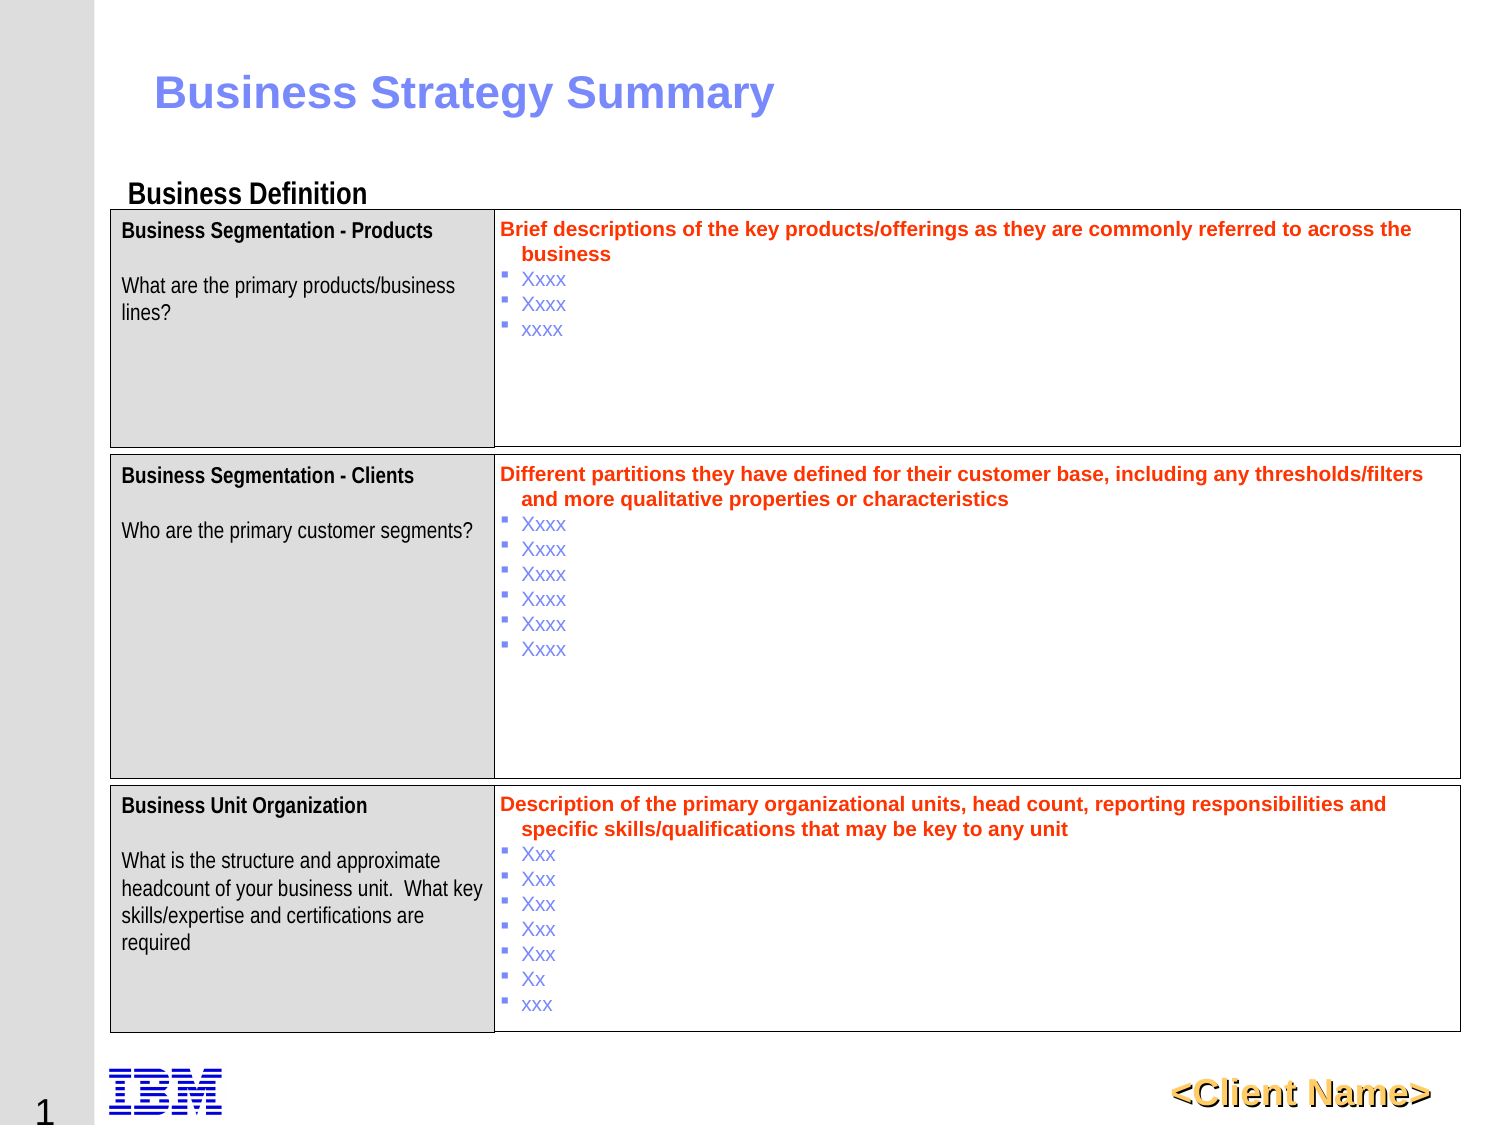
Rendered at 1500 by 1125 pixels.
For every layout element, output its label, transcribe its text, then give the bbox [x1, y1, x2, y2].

text_box Business Definition [116, 173, 461, 209]
text_box Business Segmentation - Products What are the primary products/business lines? [110, 209, 495, 448]
text_box Description of the primary organizational units, head count, reporting responsibilities and specific skills/qualifications that may be key to any unit Xxx Xxx Xxx Xxx Xxx Xx xxx [494, 785, 1461, 1032]
text_box Business Unit Organization What is the structure and approximate headcount of your business unit. What key skills/expertise and certifications are required [110, 785, 495, 1033]
text_box Business Segmentation - Clients Who are the primary customer segments? [110, 454, 494, 779]
title Business Strategy Summary [142, 29, 1355, 124]
text_box Brief descriptions of the key products/offerings as they are commonly referred to across the business Xxxx Xxxx xxxx [494, 209, 1461, 447]
picture [102, 1063, 227, 1122]
text_box Different partitions they have defined for their customer base, including any thresholds/filters and more qualitative properties or characteristics Xxxx Xxxx Xxxx Xxxx Xxxx Xxxx [494, 454, 1461, 779]
